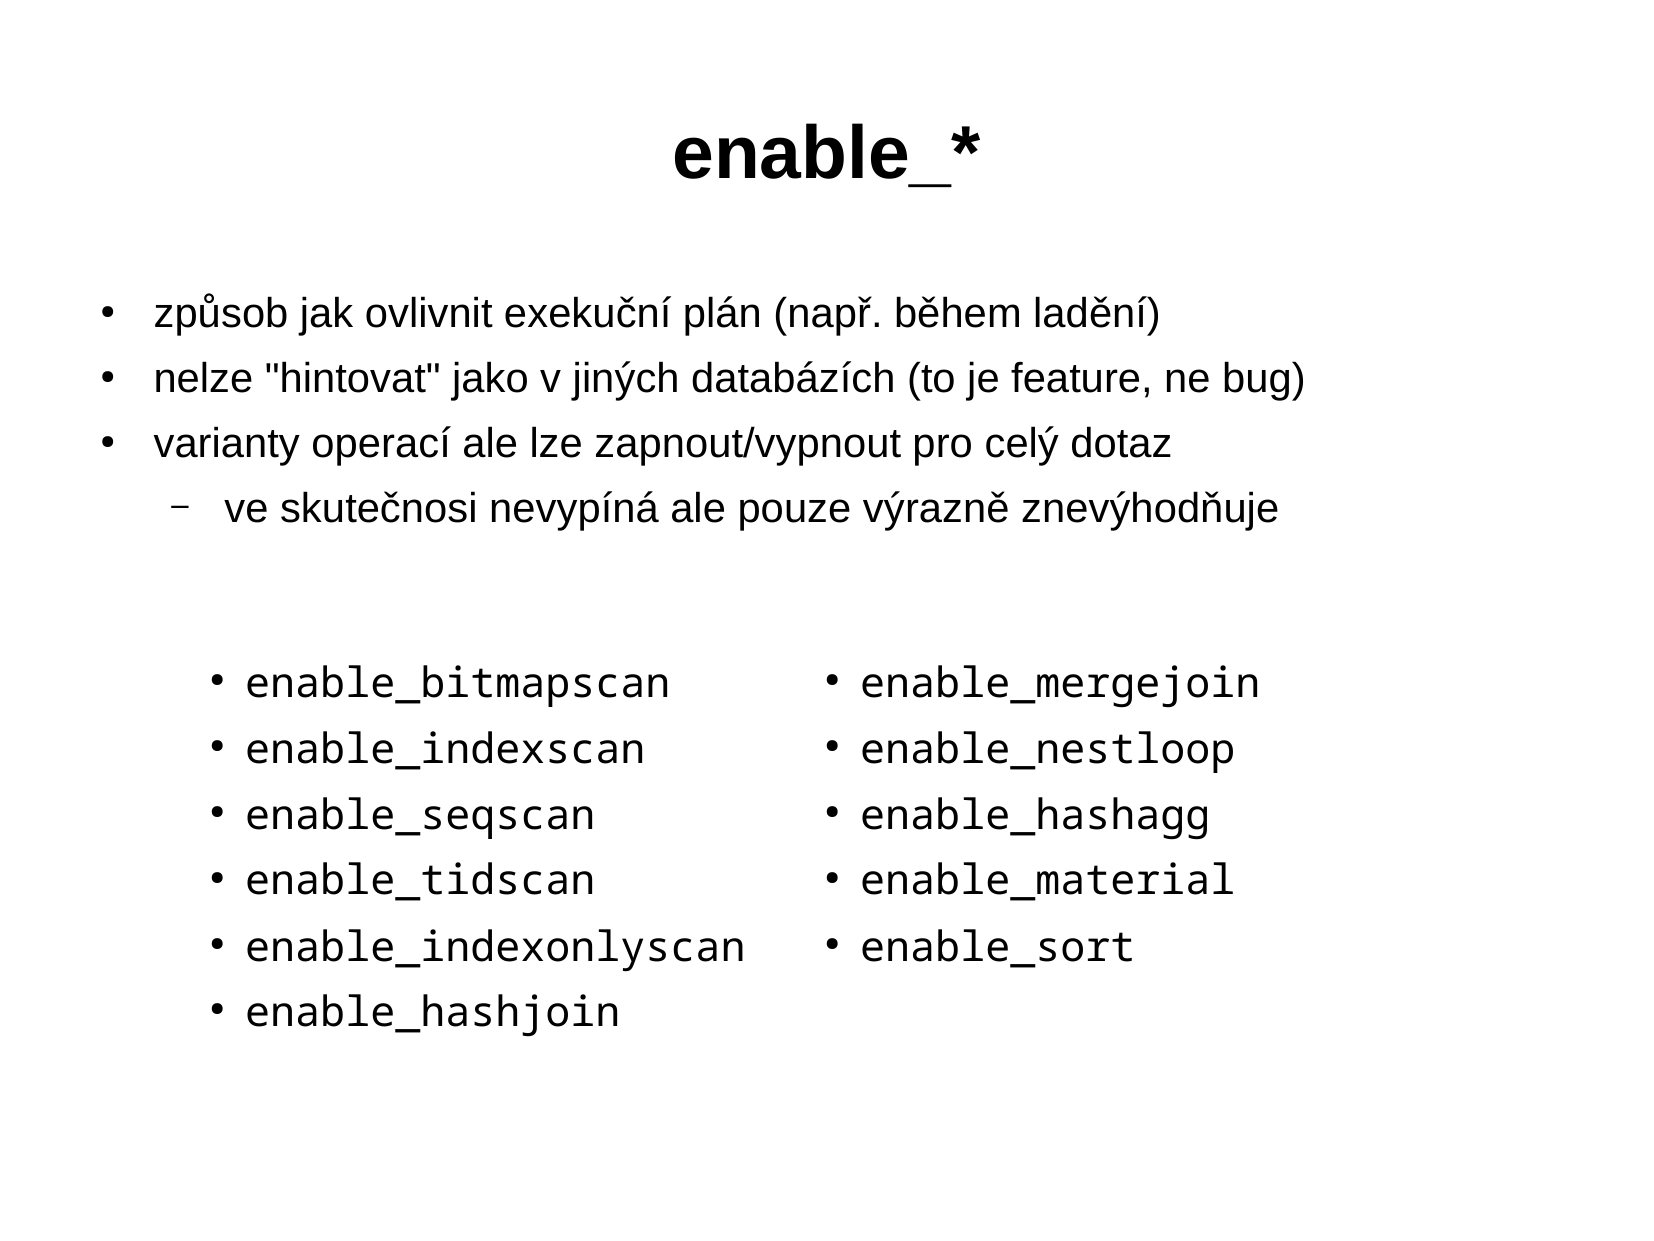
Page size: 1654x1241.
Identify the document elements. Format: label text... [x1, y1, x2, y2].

list způsob jak ovlivnit exekuční plán (např. během ladění) nelze "hintovat" jako v jiných databázích (to je feature, ne bug) varianty operací ale lze zapnout/vypnout pro celý dotaz ve skutečnosi nevypíná ale pouze výrazně znevýhodňuje [82, 290, 1538, 586]
text_box enable_mergejoin enable_nestloop enable_hashagg enable_material enable_sort [810, 645, 1471, 916]
text_box enable_bitmapscan enable_indexscan enable_seqscan enable_tidscan enable_indexonlyscan enable_hashjoin [195, 645, 826, 956]
title enable_* [82, 49, 1571, 257]
